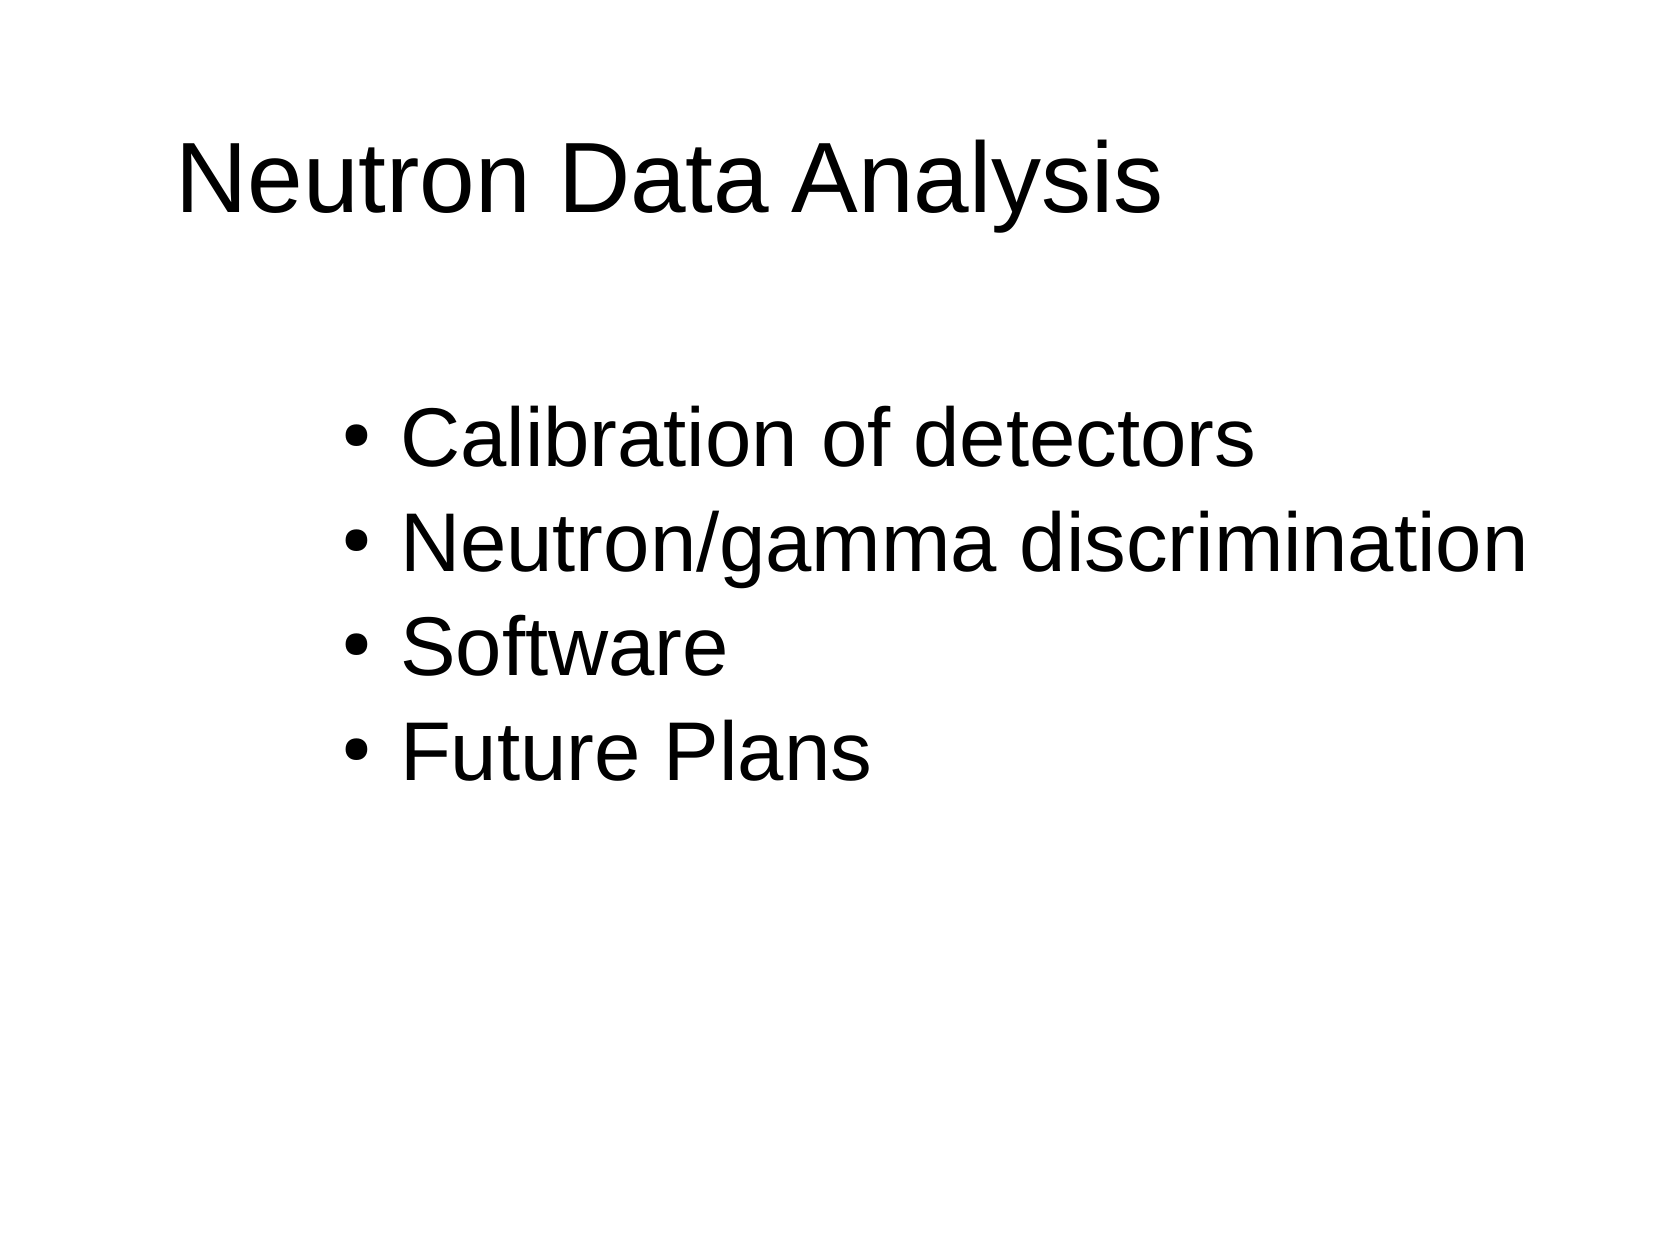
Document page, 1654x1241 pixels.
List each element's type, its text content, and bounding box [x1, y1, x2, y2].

list Calibration of detectors Neutron/gamma discrimination Software Future Plans [78, 290, 1617, 1003]
text_box Neutron Data Analysis [104, 122, 1299, 263]
